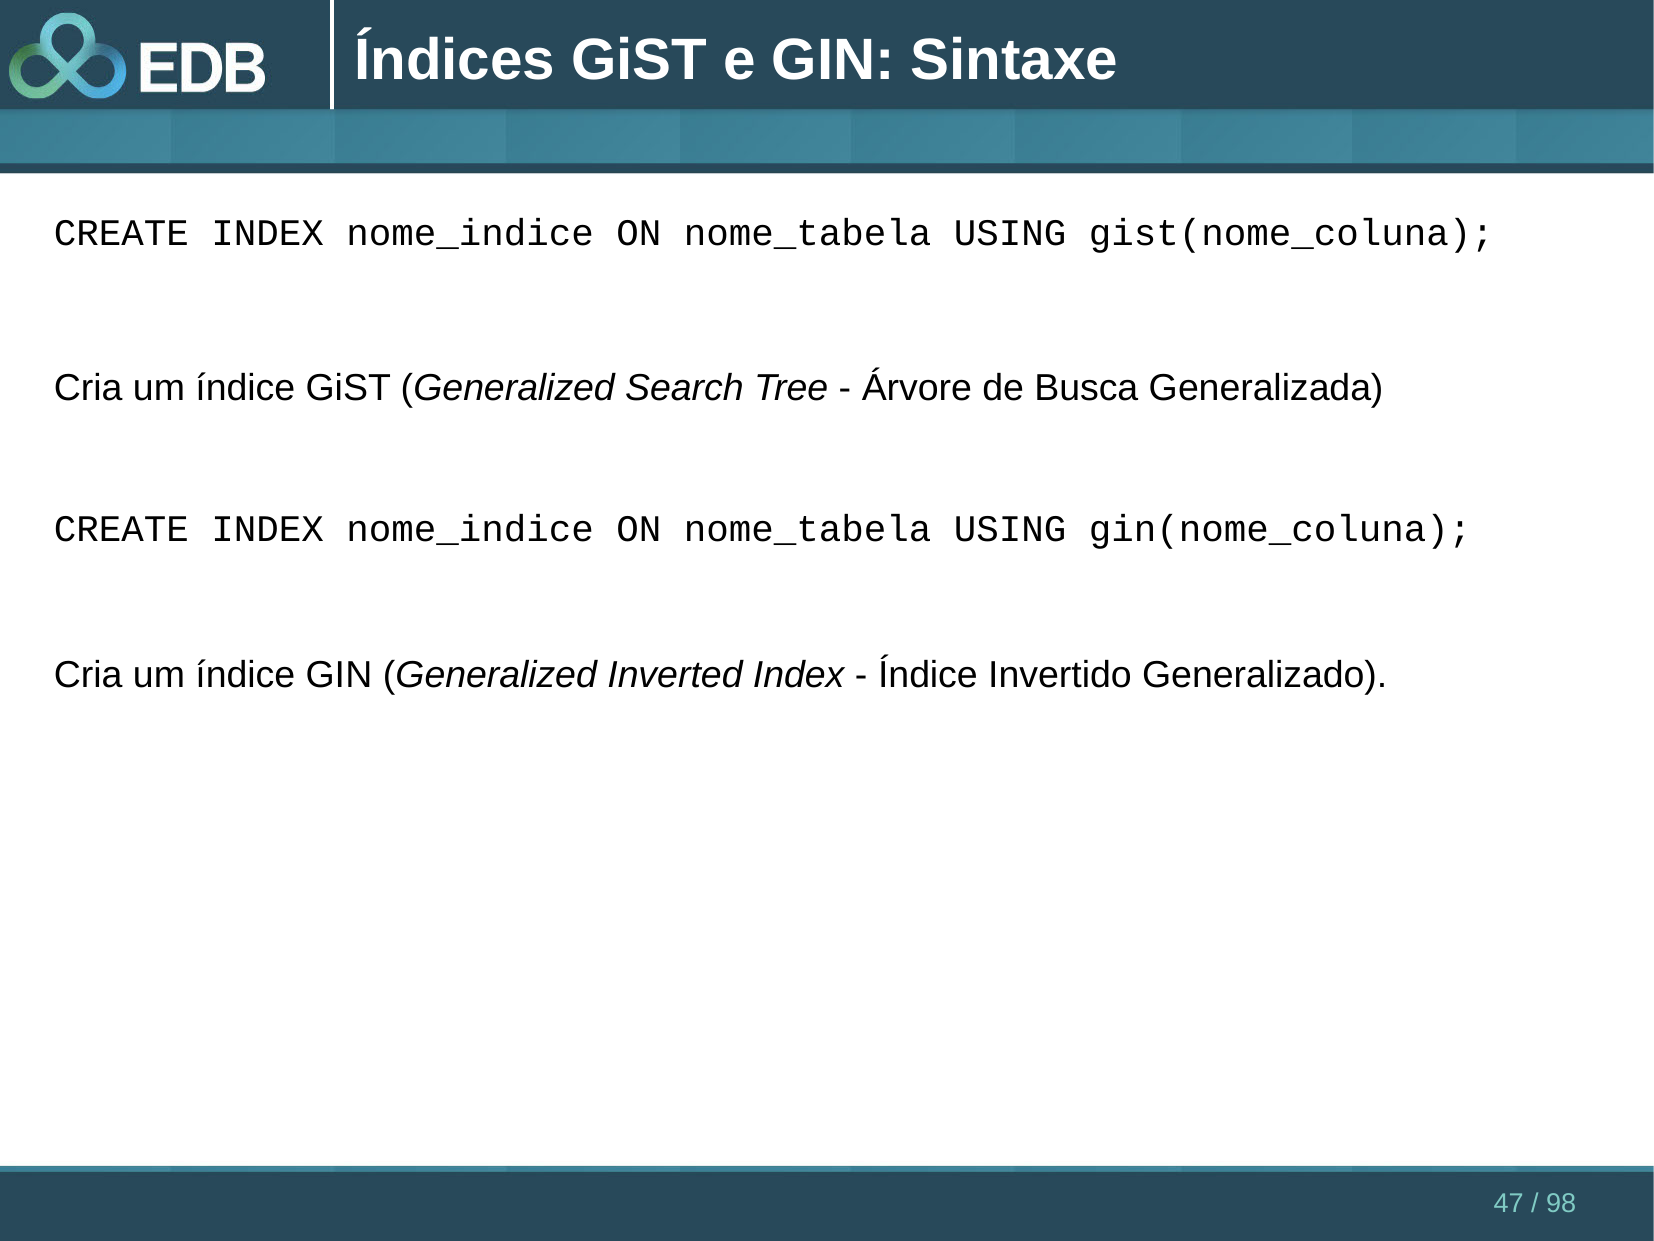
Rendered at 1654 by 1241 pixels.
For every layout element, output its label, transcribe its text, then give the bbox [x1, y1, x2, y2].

text_box CREATE INDEX nome_indice ON nome_tabela USING gist(nome_coluna); Cria um índice GiST (Generalized Search Tree - Árvore de Busca Generalizada) CREATE INDEX nome_indice ON nome_tabela USING gin(nome_coluna); Cria um índice GIN (Generalized Inverted Index - Índice Invertido Generalizado). [39, 206, 1595, 705]
title Índices GiST e GIN: Sintaxe [354, 0, 1625, 125]
picture [0, 0, 1654, 1241]
